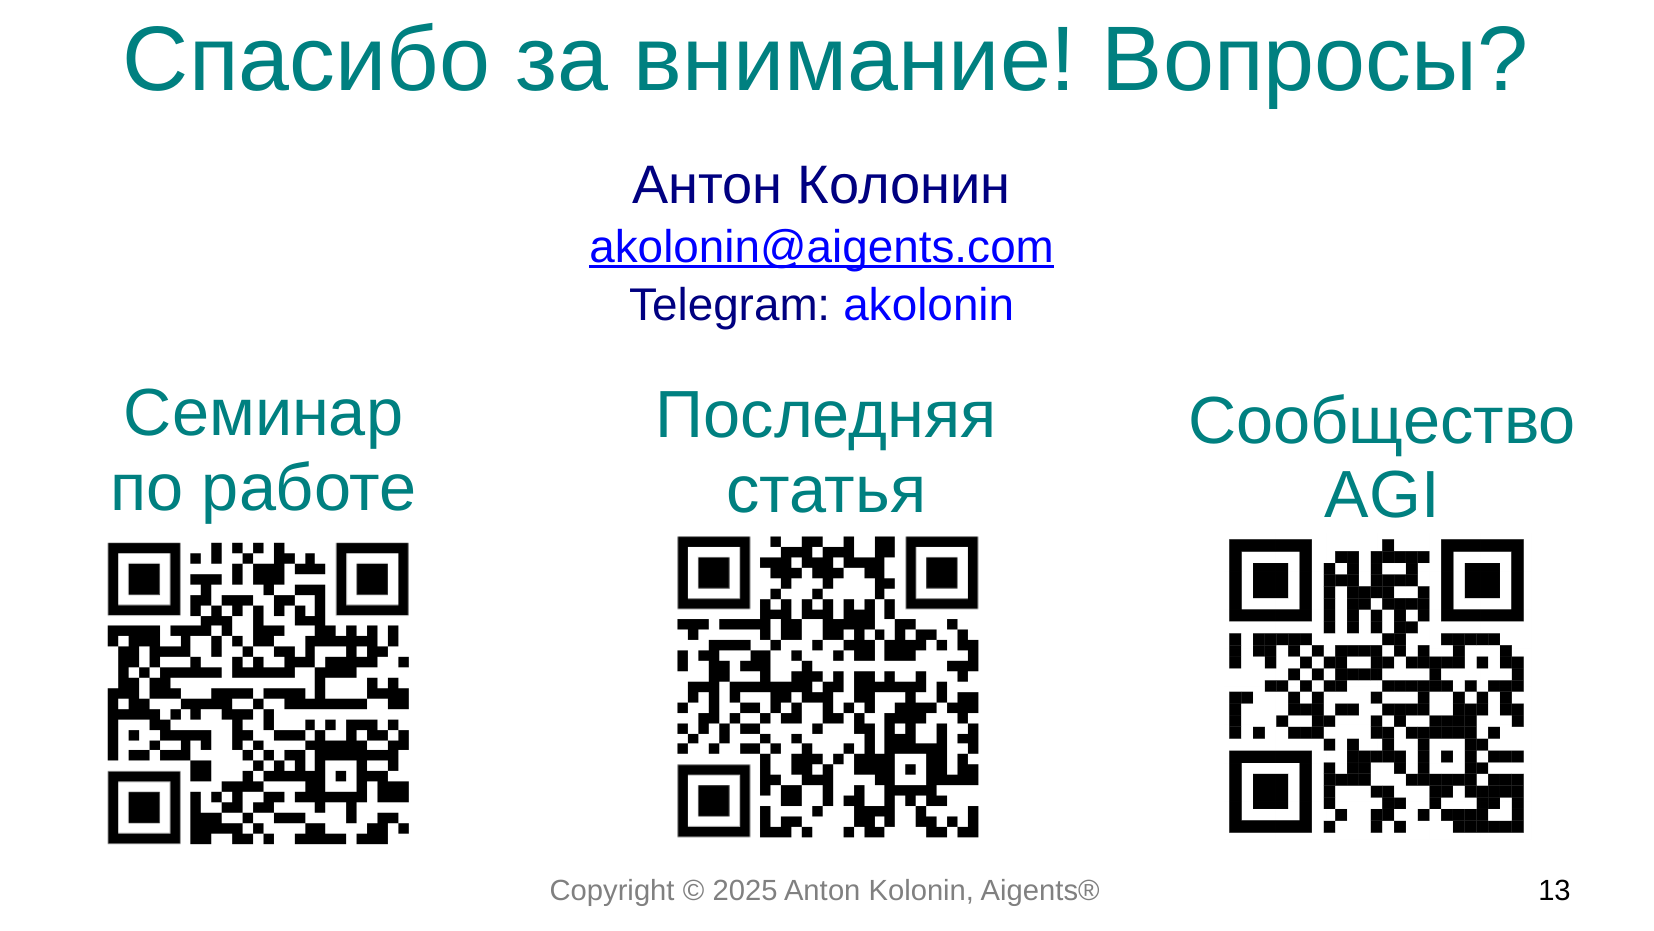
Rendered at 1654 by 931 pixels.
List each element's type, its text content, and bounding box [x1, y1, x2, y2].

picture [1224, 533, 1532, 840]
text_box Антон Колонин akolonin@aigents.com Telegram: akolonin [256, 151, 1388, 382]
text_box Последняя статья [632, 369, 1021, 545]
picture [90, 524, 435, 863]
text_box Cеминар по работе [94, 367, 433, 543]
text_box Спасибо за внимание! Вопросы? [0, 0, 1654, 151]
picture [666, 545, 992, 852]
text_box Сообщество AGI [1157, 375, 1607, 551]
